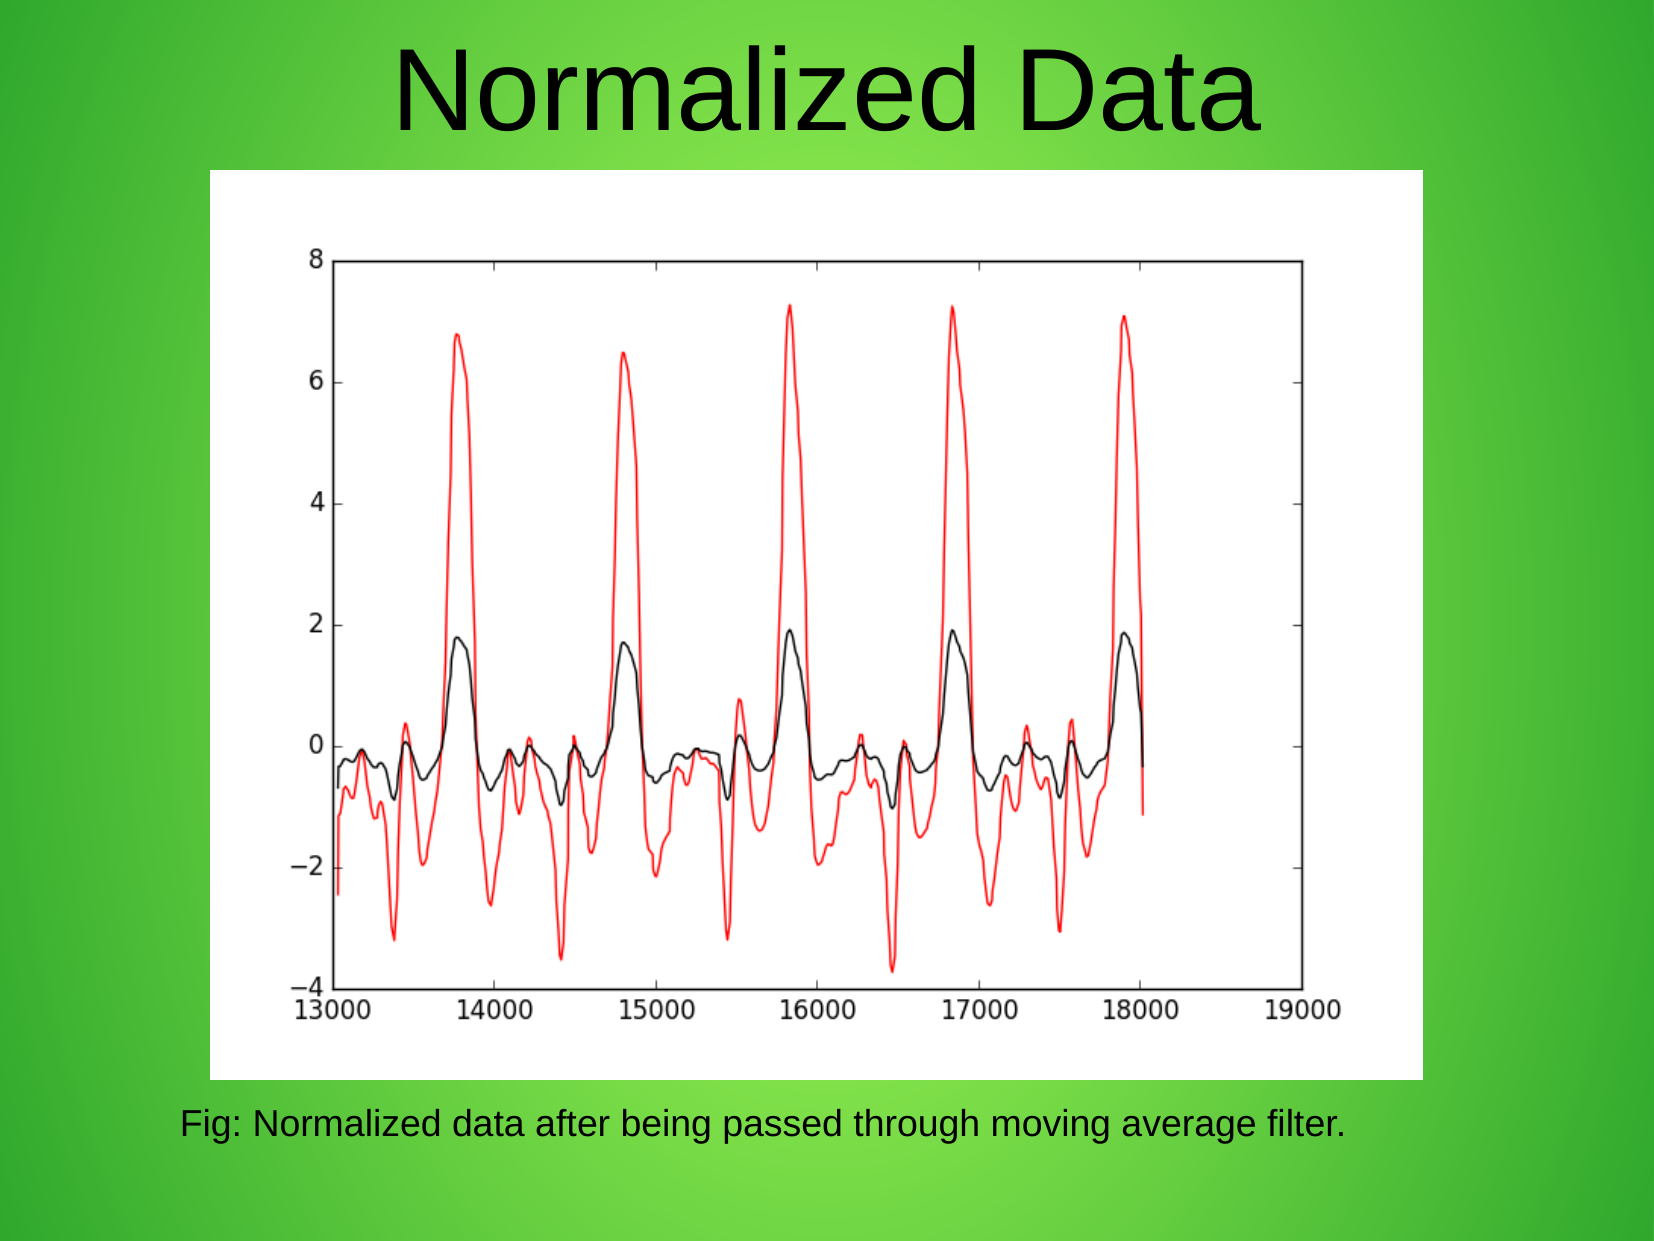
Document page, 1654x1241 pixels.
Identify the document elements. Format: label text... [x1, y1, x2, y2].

picture [210, 170, 1423, 1081]
text_box Fig: Normalized data after being passed through moving average filter. [165, 1095, 1362, 1152]
title Normalized Data [82, 15, 1571, 166]
